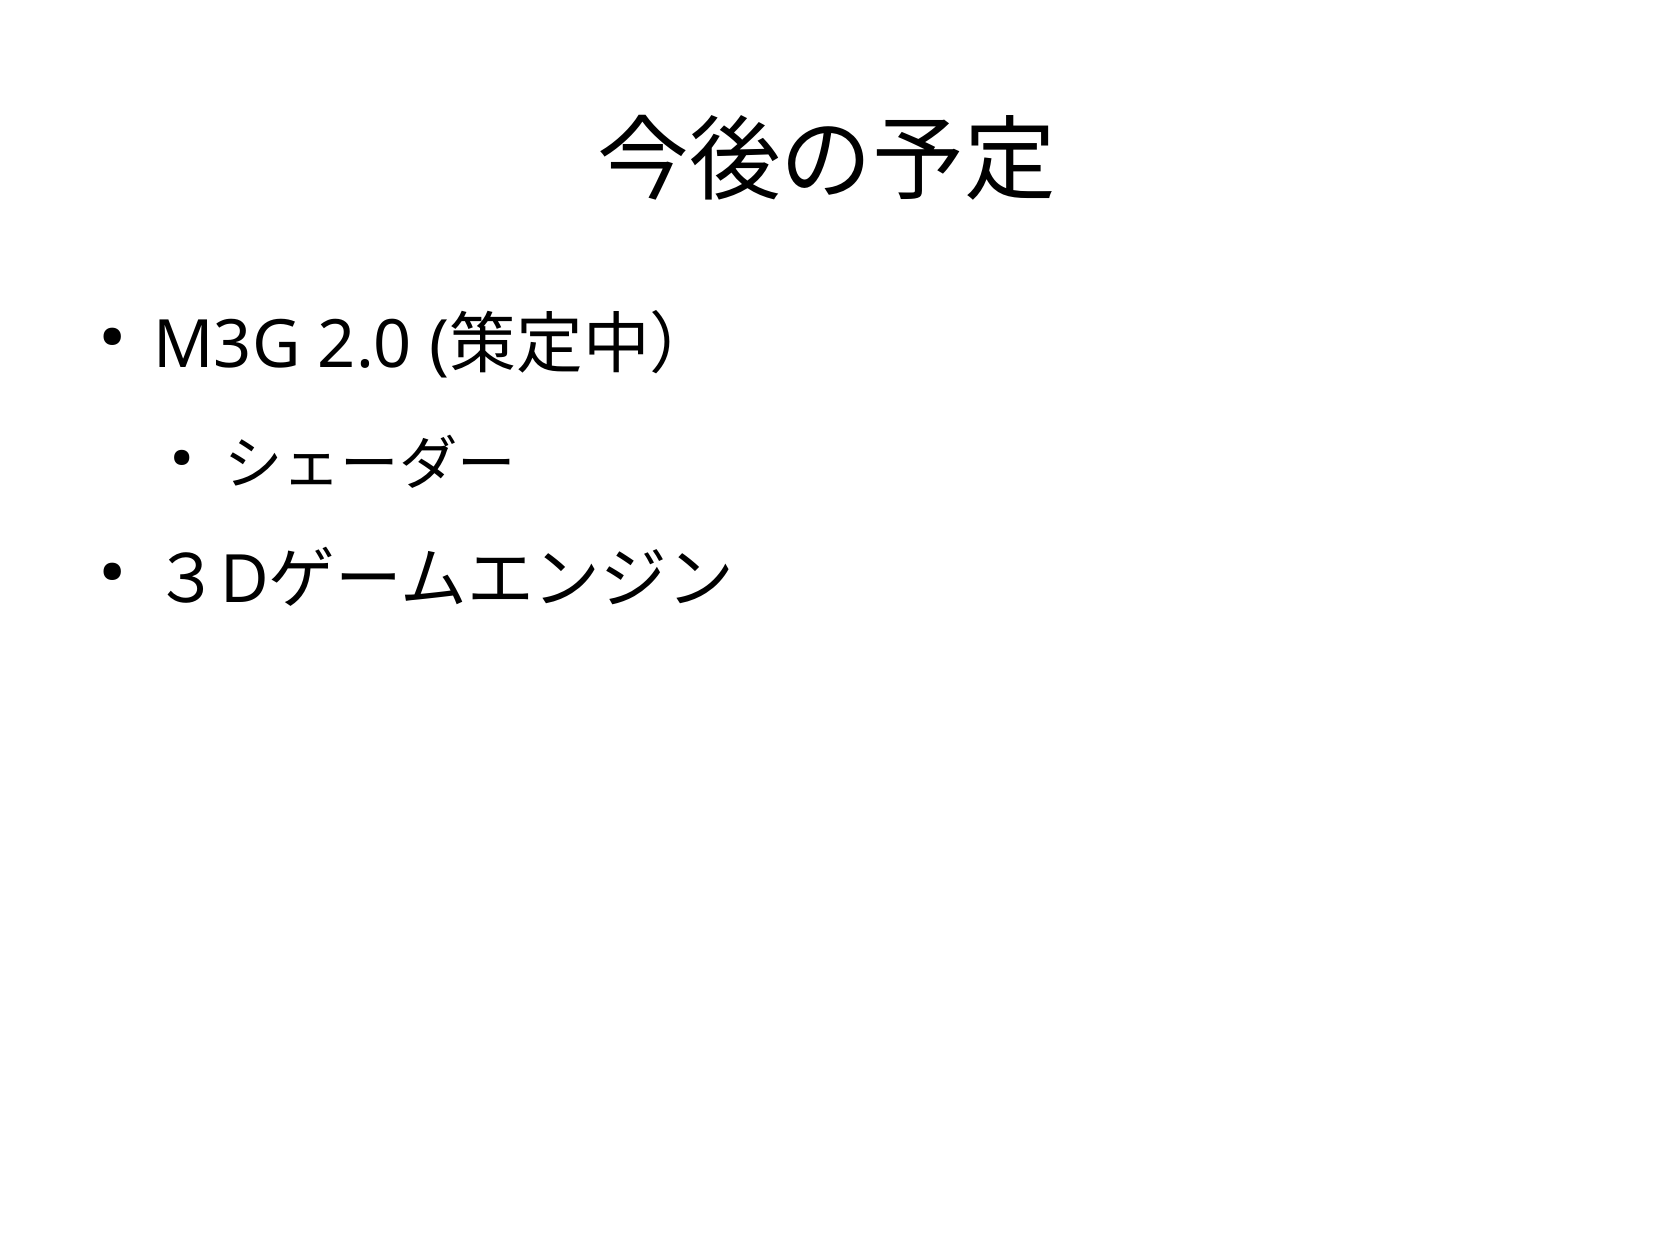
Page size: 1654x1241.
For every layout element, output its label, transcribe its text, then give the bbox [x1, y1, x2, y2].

list M3G 2.0 (策定中） シェーダー ３Dゲームエンジン [82, 290, 1571, 1109]
title 今後の予定 [82, 56, 1571, 250]
